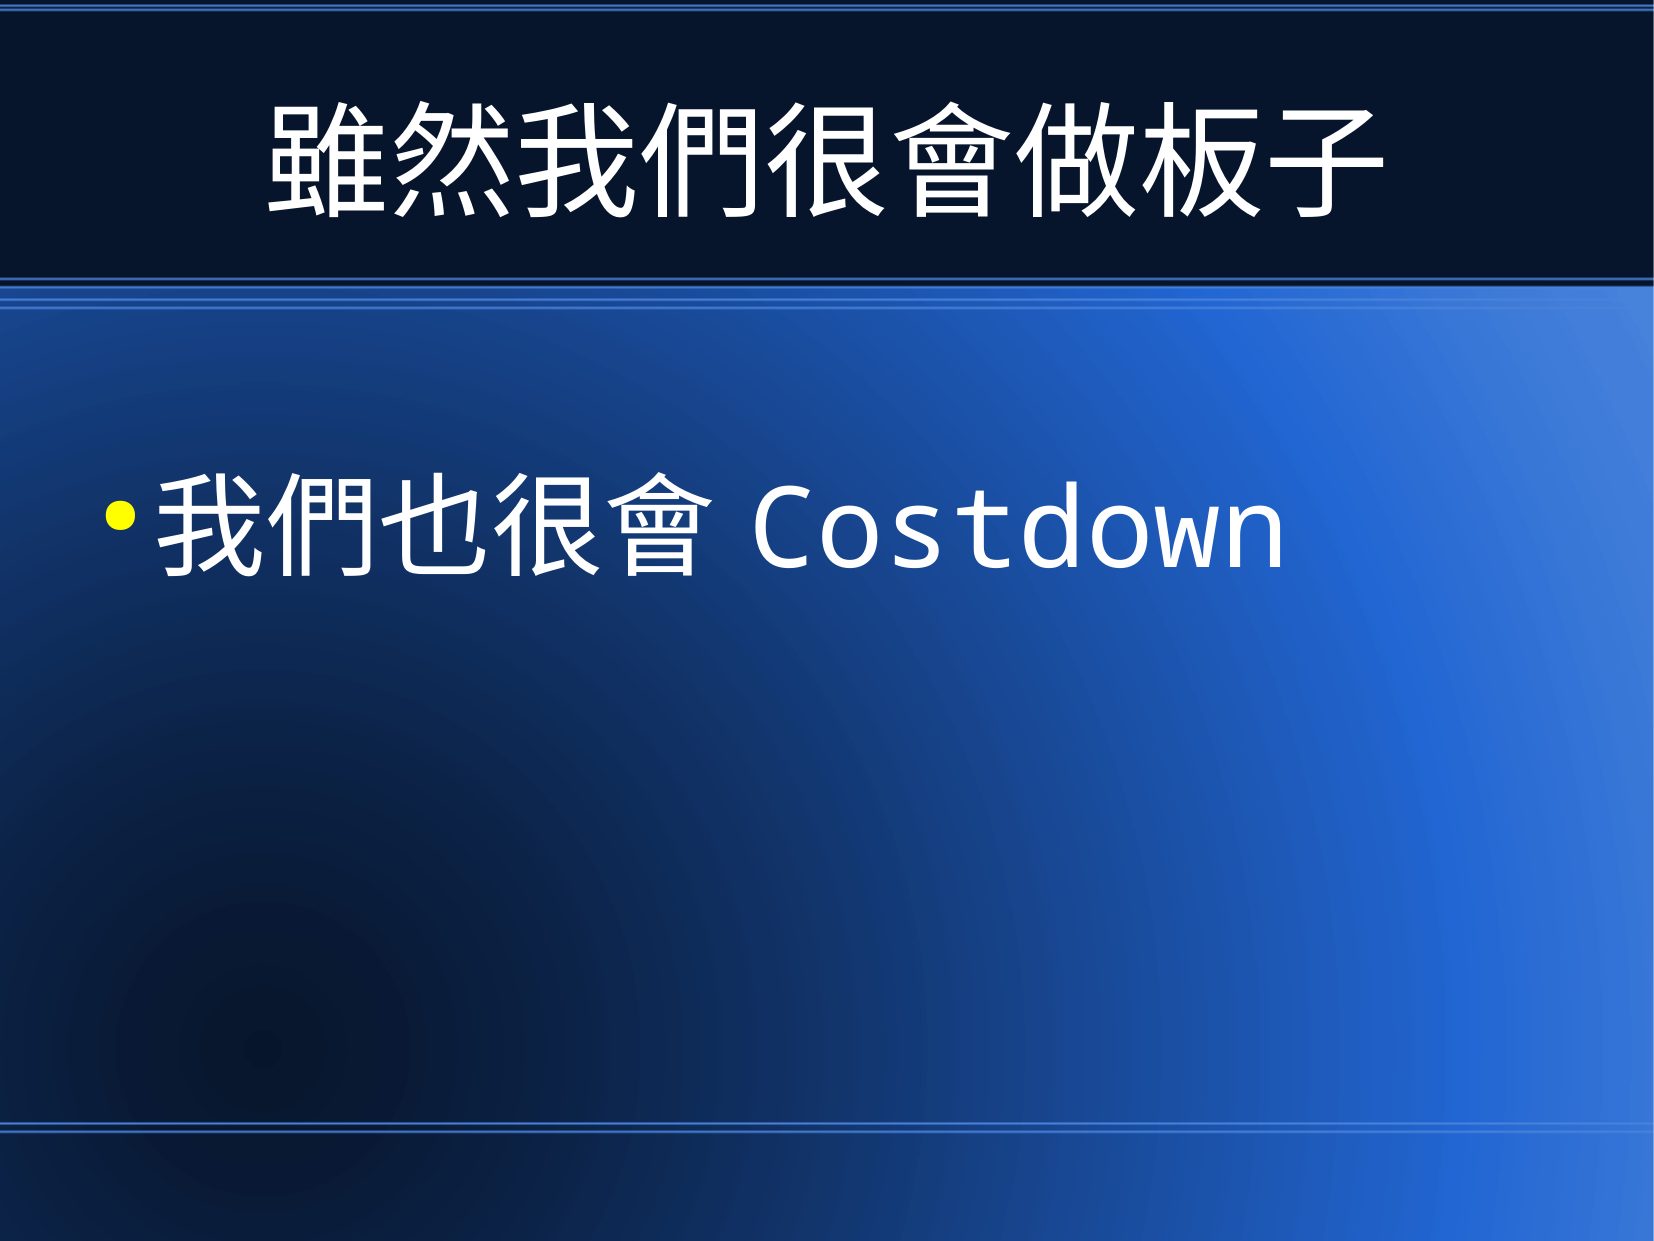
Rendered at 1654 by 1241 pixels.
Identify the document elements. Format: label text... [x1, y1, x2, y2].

title 雖然我們很會做板子 [82, 49, 1571, 257]
picture [0, 0, 1654, 1241]
list 我們也很會Costdown [82, 355, 1571, 1099]
